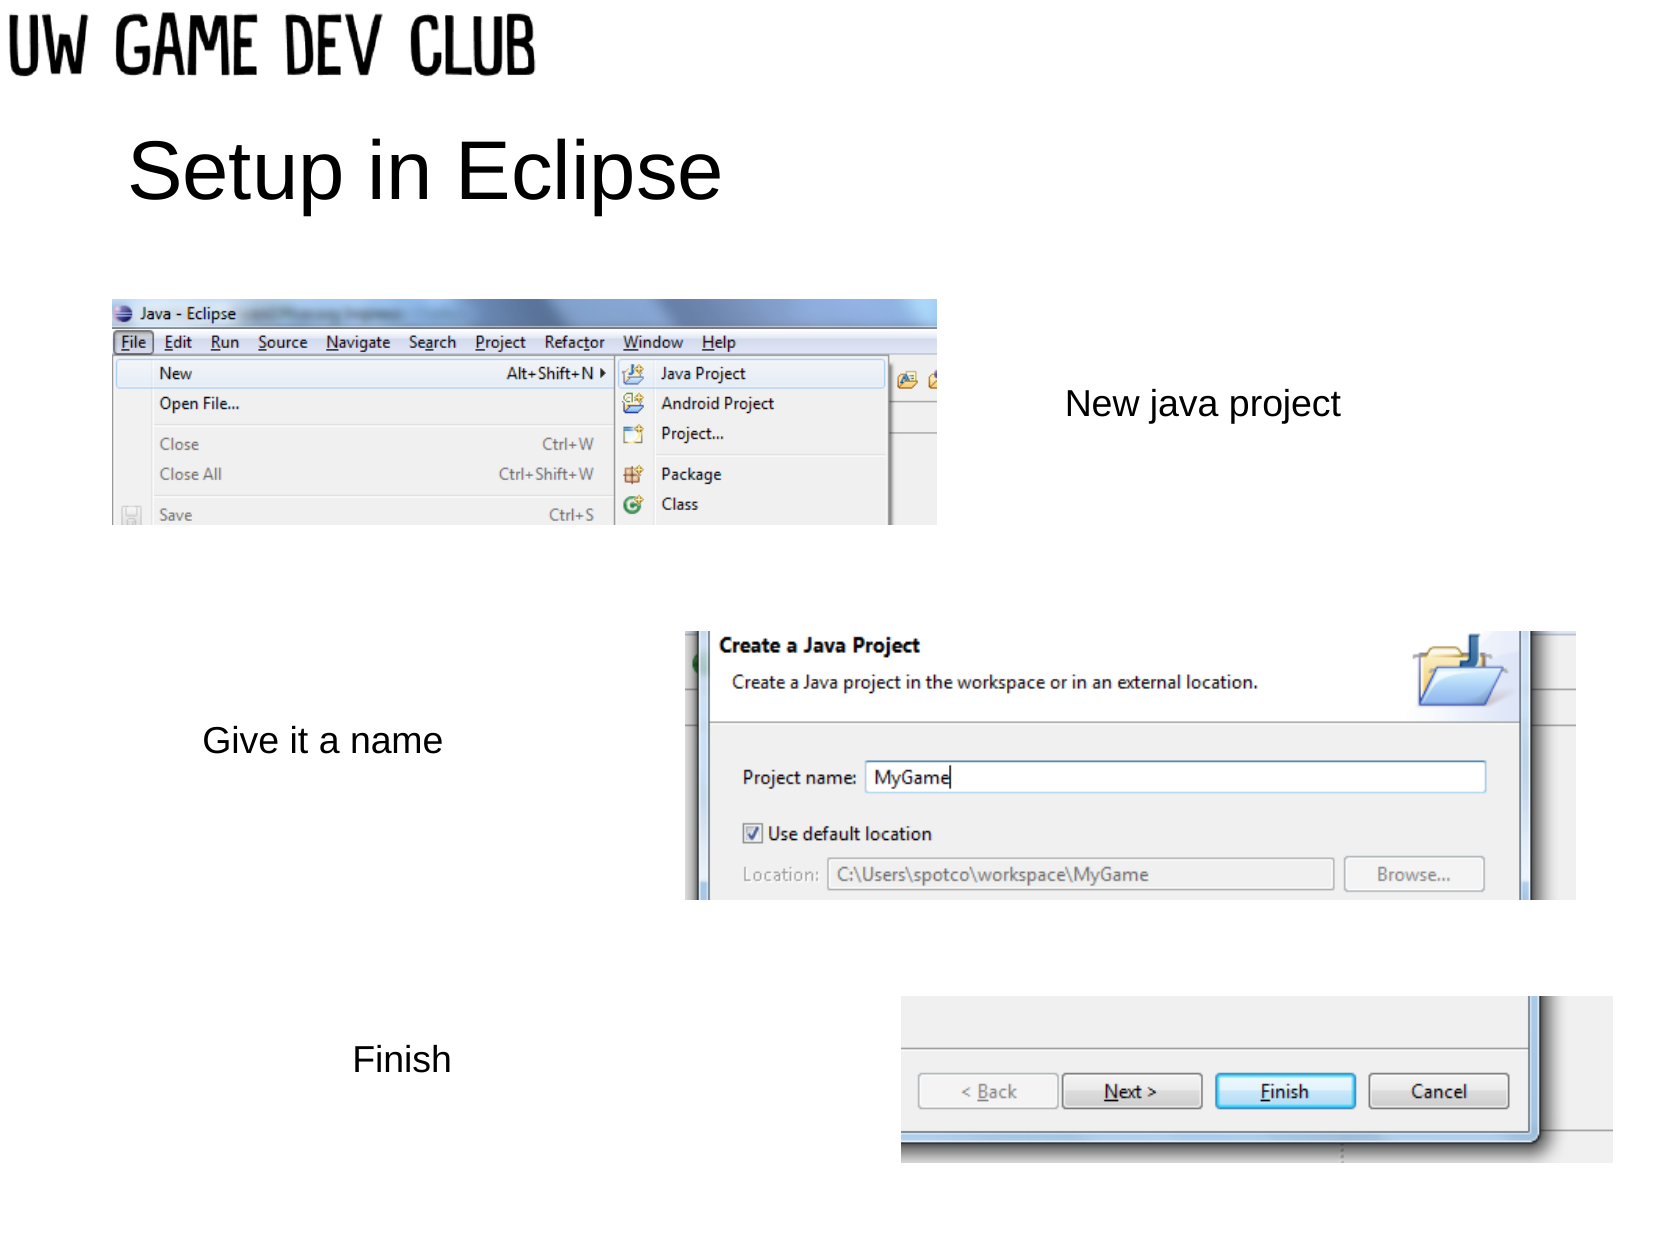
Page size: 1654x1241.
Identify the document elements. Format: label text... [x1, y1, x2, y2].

picture [685, 631, 1576, 901]
picture [112, 299, 937, 526]
text_box Setup in Eclipse [112, 117, 1201, 226]
picture [2, 7, 551, 81]
picture [901, 996, 1613, 1163]
text_box New java project [1050, 375, 1501, 432]
text_box Give it a name [187, 712, 638, 770]
text_box Finish [337, 1030, 788, 1088]
